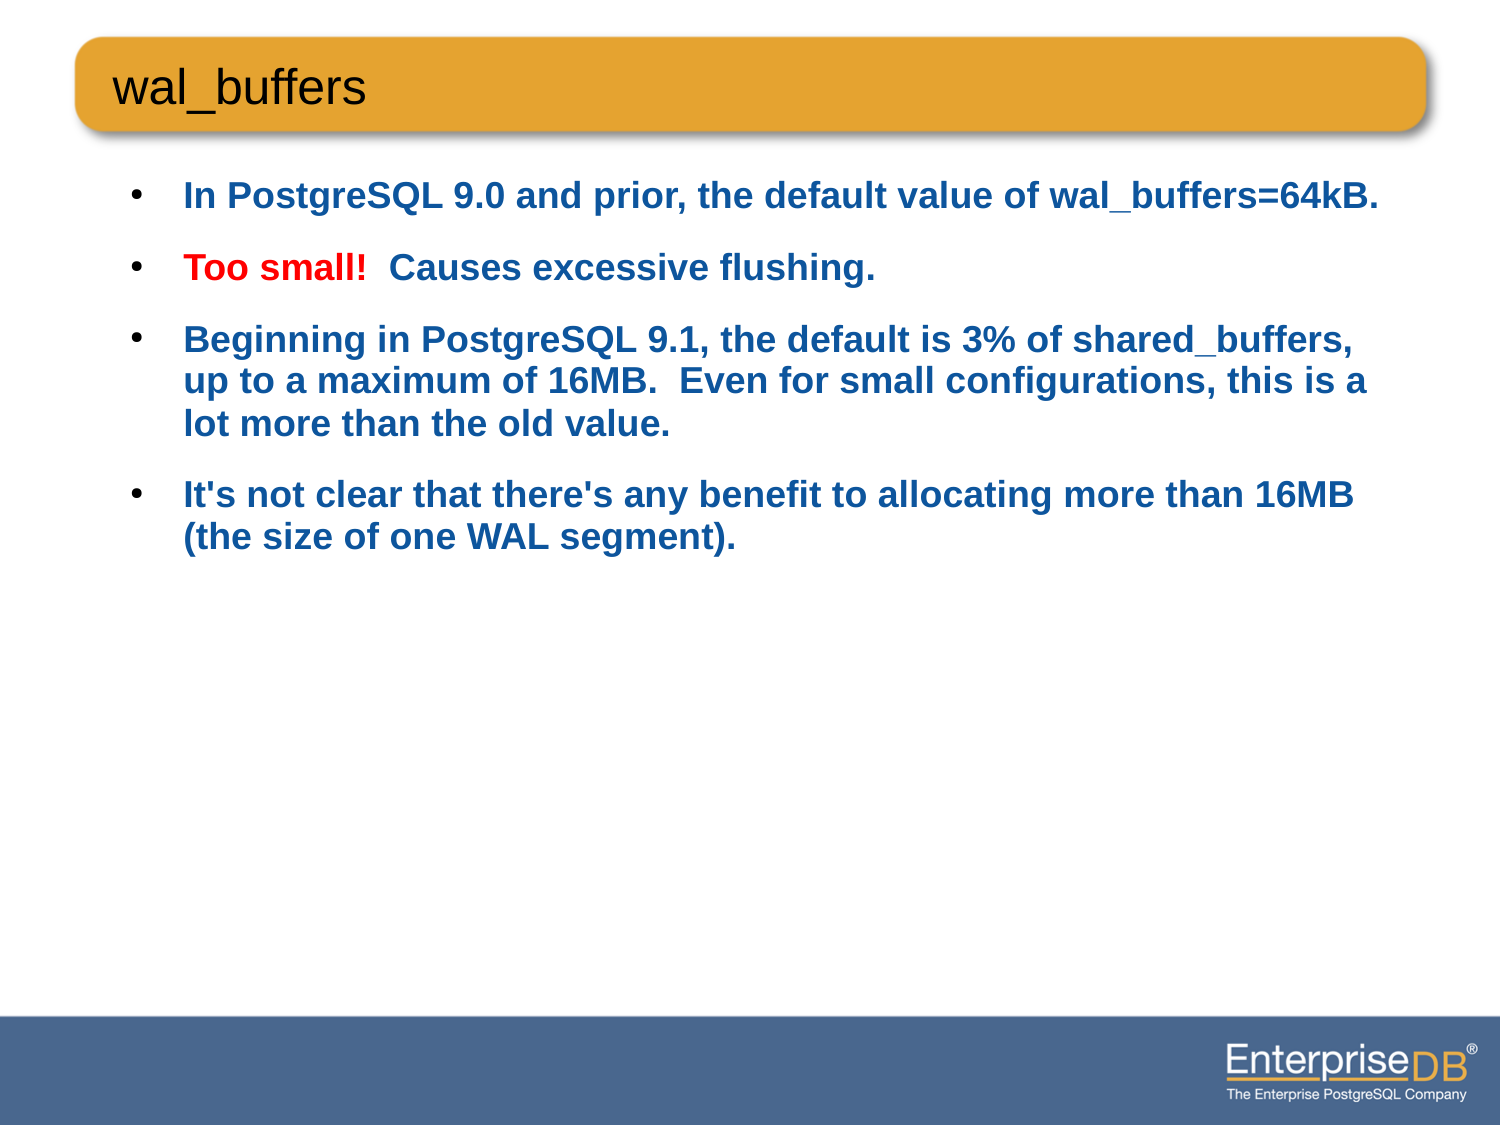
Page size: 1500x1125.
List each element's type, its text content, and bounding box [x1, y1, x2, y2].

title wal_buffers [112, 37, 1388, 138]
list In PostgreSQL 9.0 and prior, the default value of wal_buffers=64kB. Too small! Causes excessive flushing. Beginning in PostgreSQL 9.1, the default is 3% of shared_buffers, up to a maximum of 16MB. Even for small configurations, this is a lot more than the old value. It's not clear that there's any benefit to allocating more than 16MB (the size of one WAL segment). [112, 174, 1388, 948]
picture [0, 0, 1500, 1125]
